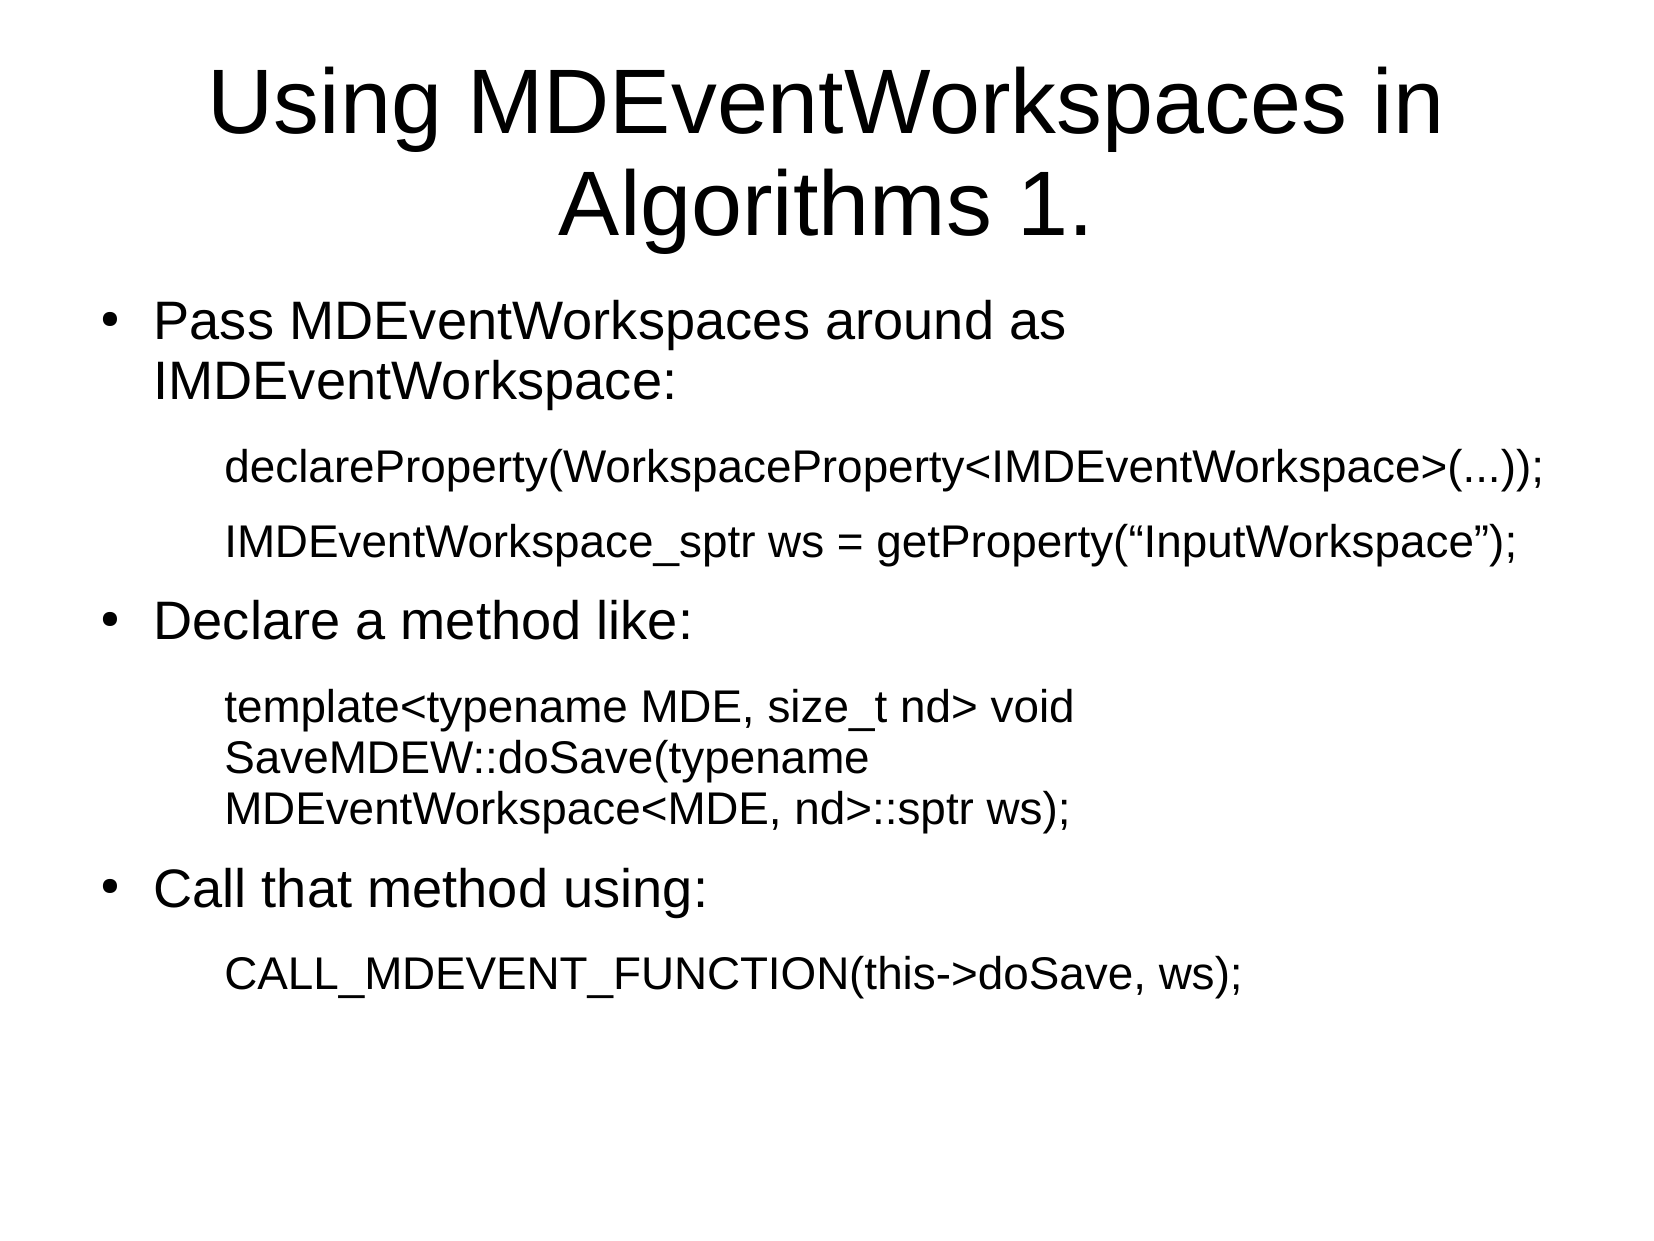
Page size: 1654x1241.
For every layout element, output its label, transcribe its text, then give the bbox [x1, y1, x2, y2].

list Pass MDEventWorkspaces around as IMDEventWorkspace: declareProperty(WorkspaceProperty<IMDEventWorkspace>(...)); IMDEventWorkspace_sptr ws = getProperty(“InputWorkspace”); Declare a method like: template<typename MDE, size_t nd> void SaveMDEW::doSave(typename MDEventWorkspace<MDE, nd>::sptr ws); Call that method using: CALL_MDEVENT_FUNCTION(this->doSave, ws); [82, 290, 1571, 1109]
title Using MDEventWorkspaces in Algorithms 1. [82, 49, 1571, 257]
